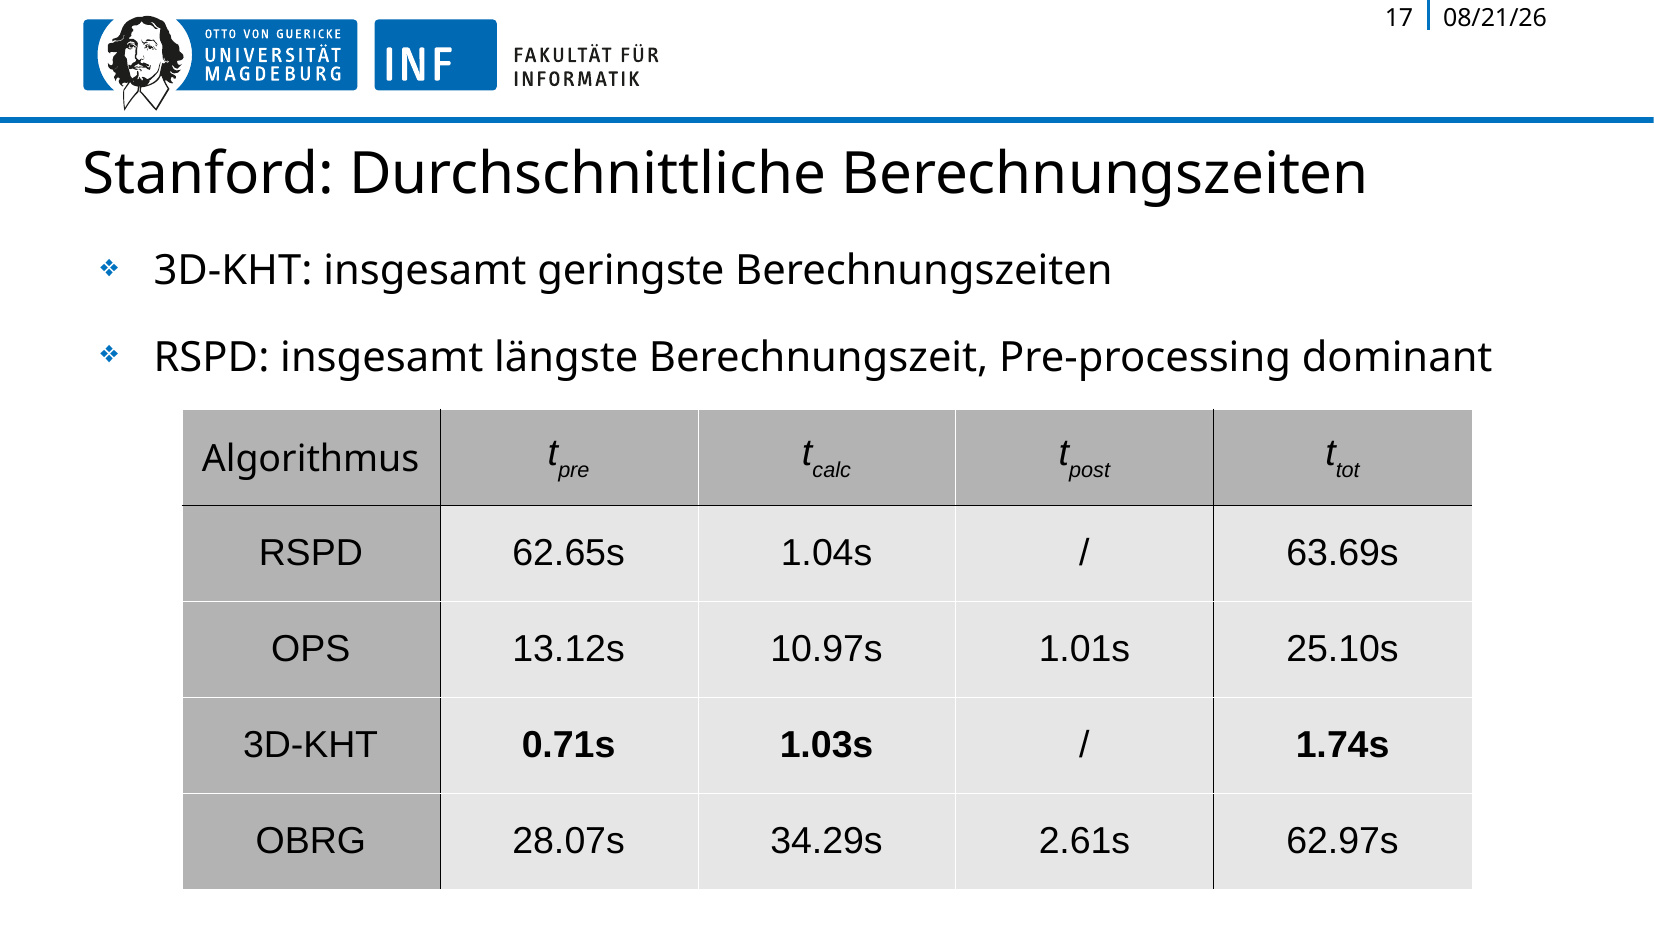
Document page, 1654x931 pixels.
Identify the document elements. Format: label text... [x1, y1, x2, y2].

table_header tpost [956, 410, 1213, 505]
table_cell 0.71s [441, 698, 698, 793]
table_cell 1.01s [956, 602, 1213, 697]
table_cell 28.07s [441, 794, 698, 889]
table_cell OPS [183, 602, 440, 697]
table_header tpre [441, 410, 698, 505]
table_cell 62.65s [441, 506, 698, 601]
list 3D-KHT: insgesamt geringste Berechnungszeiten RSPD: insgesamt längste Berechnungszeit, Pre-processing dominant [82, 240, 1571, 916]
table_cell 2.61s [956, 794, 1213, 889]
table_cell 10.97s [699, 602, 955, 697]
table_cell 3D-KHT [183, 698, 440, 793]
table_cell 34.29s [699, 794, 955, 889]
table_cell 13.12s [441, 602, 698, 697]
table_cell 62.97s [1214, 794, 1472, 889]
table_header tcalc [699, 410, 955, 505]
table_cell / [956, 506, 1213, 601]
table_cell 1.74s [1214, 698, 1472, 793]
table_cell 25.10s [1214, 602, 1472, 697]
table_cell 1.04s [699, 506, 955, 601]
table_cell OBRG [183, 794, 440, 889]
table_cell 1.03s [699, 698, 955, 793]
table_cell 63.69s [1214, 506, 1472, 601]
table_cell RSPD [183, 506, 440, 601]
table_header Algorithmus [183, 410, 440, 505]
title Stanford: Durchschnittliche Berechnungszeiten [82, 131, 1571, 211]
table_cell / [956, 698, 1213, 793]
table_header ttot [1214, 410, 1472, 505]
